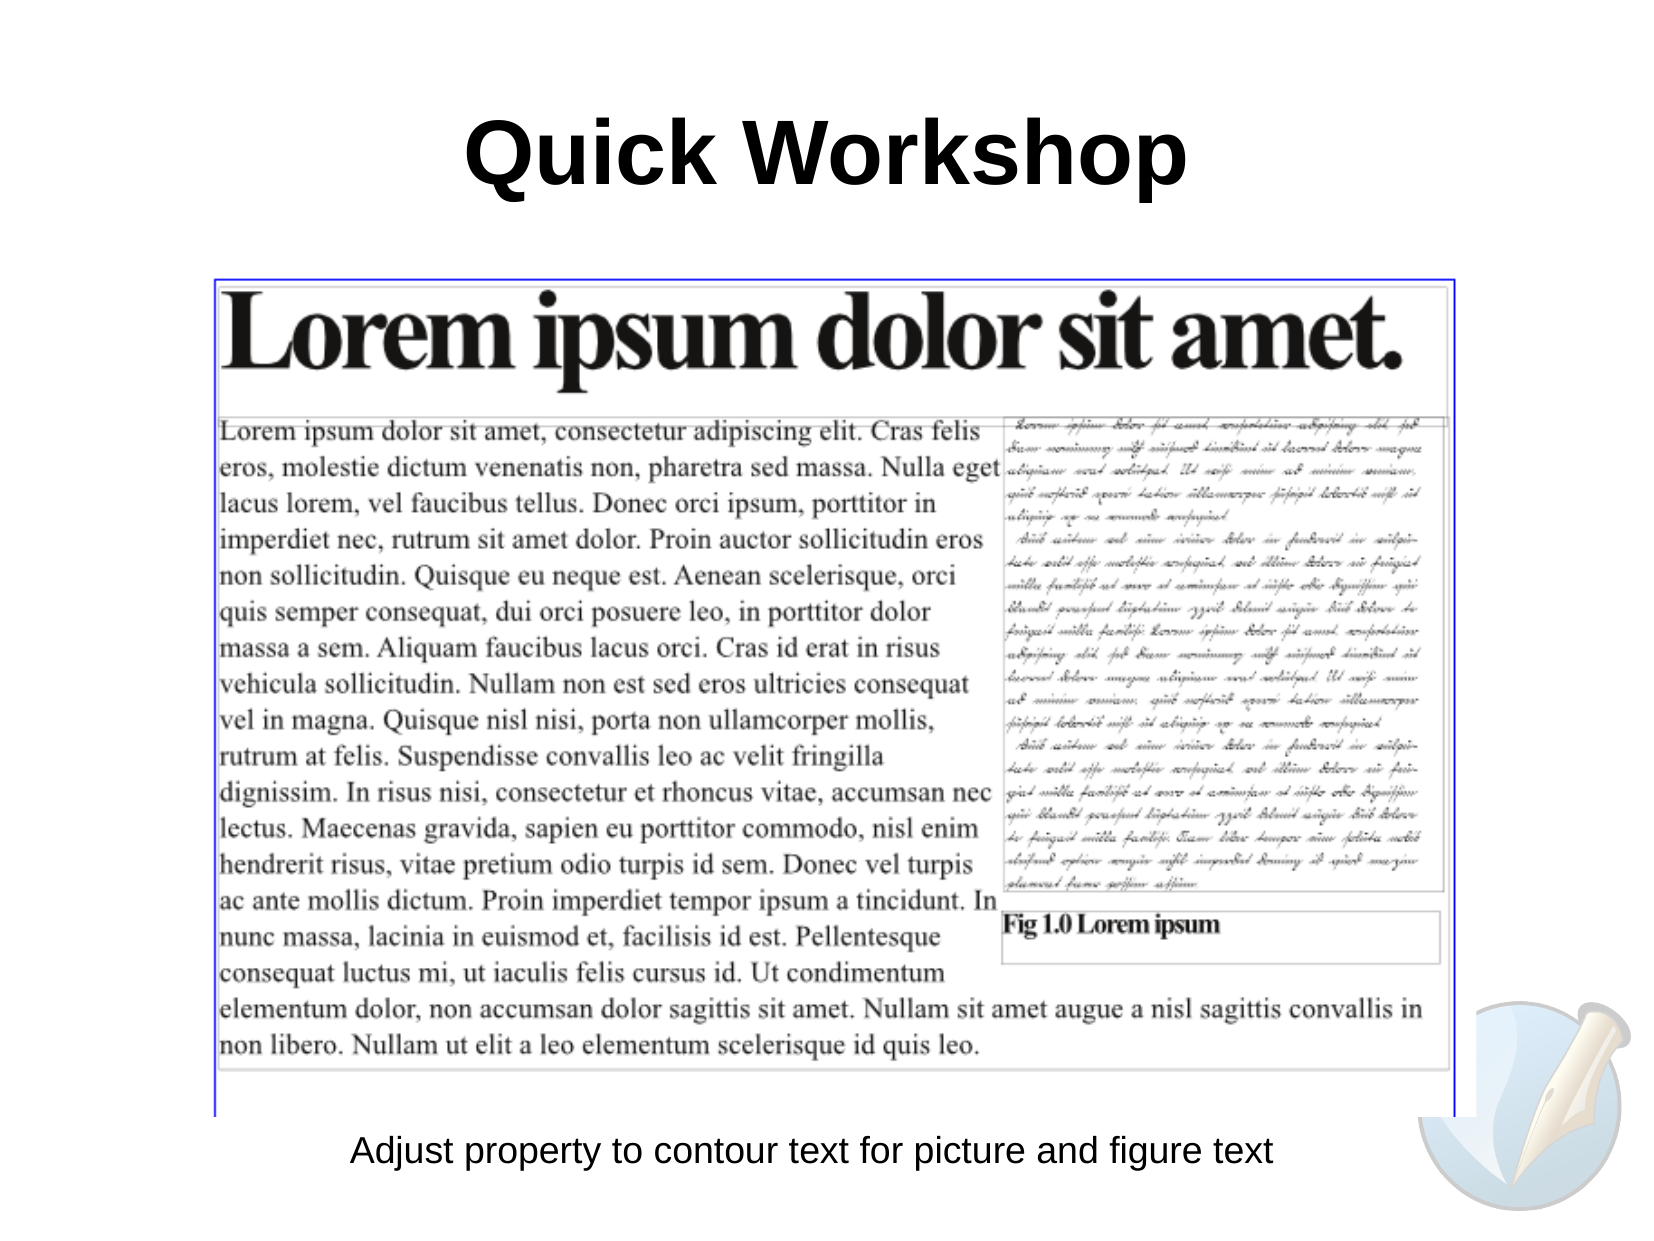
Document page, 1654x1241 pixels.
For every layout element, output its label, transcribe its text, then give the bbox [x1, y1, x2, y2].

text_box Adjust property to contour text for picture and figure text [88, 1122, 1536, 1179]
picture [177, 259, 1477, 1117]
title Quick Workshop [82, 56, 1571, 250]
